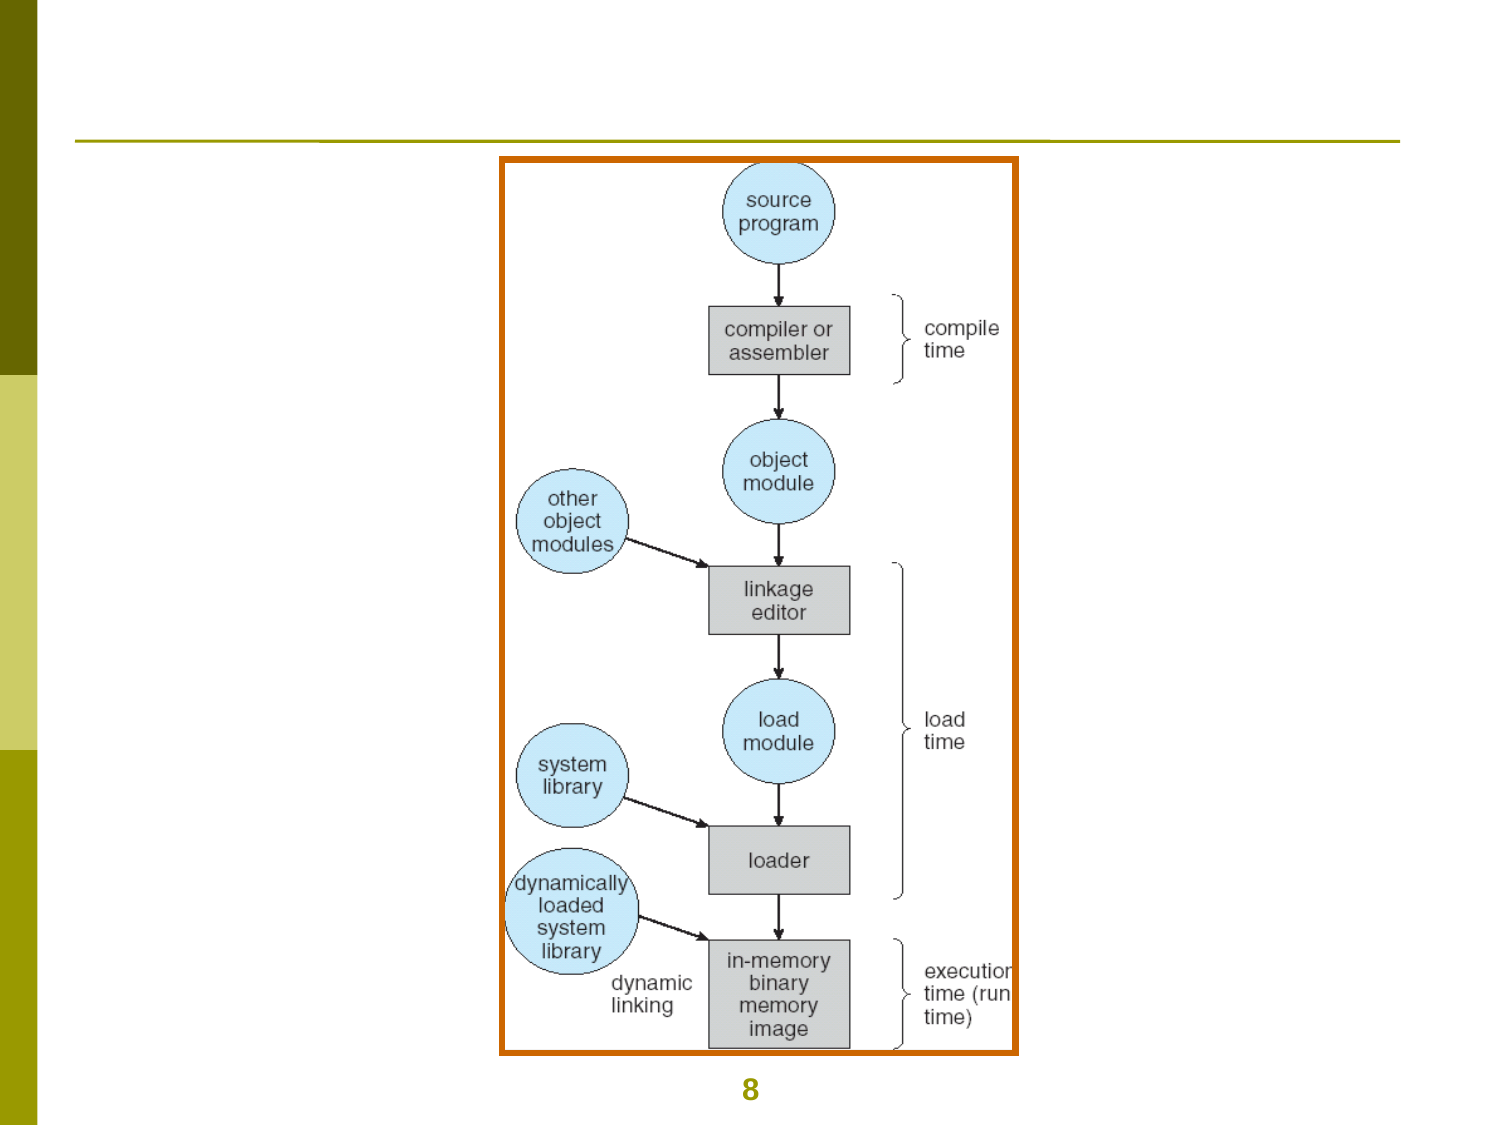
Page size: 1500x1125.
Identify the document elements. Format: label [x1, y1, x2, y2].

picture [505, 162, 1013, 1051]
